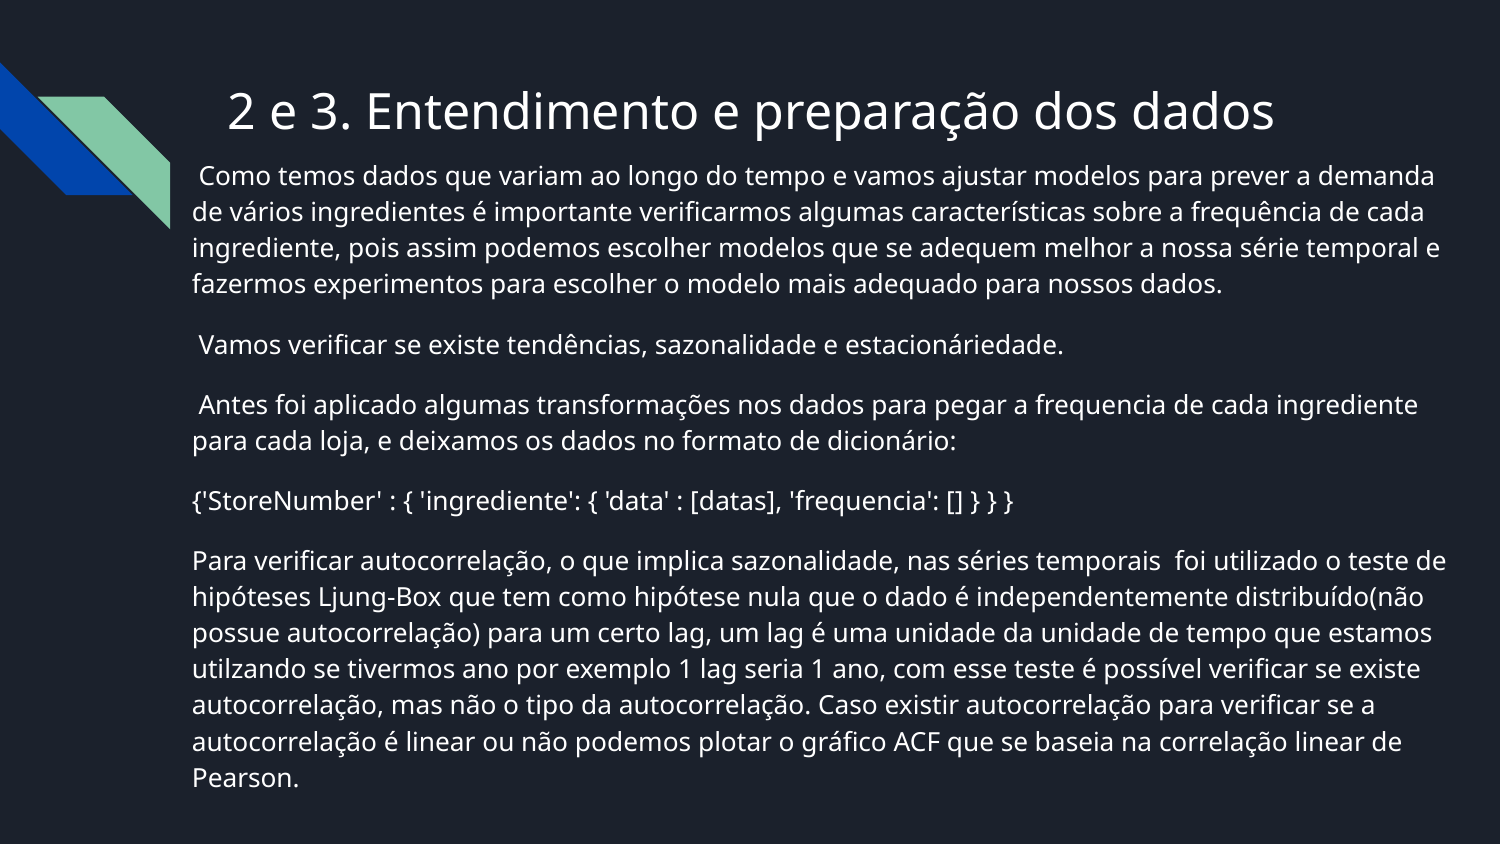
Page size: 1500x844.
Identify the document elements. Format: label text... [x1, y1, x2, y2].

title 2 e 3. Entendimento e preparação dos dados [212, 64, 1368, 140]
list Como temos dados que variam ao longo do tempo e vamos ajustar modelos para prever a demanda de vários ingredientes é importante verificarmos algumas características sobre a frequência de cada ingrediente, pois assim podemos escolher modelos que se adequem melhor a nossa série temporal e fazermos experimentos para escolher o modelo mais adequado para nossos dados. Vamos verificar se existe tendências, sazonalidade e estacionáriedade. Antes foi aplicado algumas transformações nos dados para pegar a frequencia de cada ingrediente para cada loja, e deixamos os dados no formato de dicionário: {'StoreNumber' : { 'ingrediente': { 'data' : [datas], 'frequencia': [] } } } Para verificar autocorrelação, o que implica sazonalidade, nas séries temporais foi utilizado o teste de hipóteses Ljung-Box que tem como hipótese nula que o dado é independentemente distribuído(não possue autocorrelação) para um certo lag, um lag é uma unidade da unidade de tempo que estamos utilzando se tivermos ano por exemplo 1 lag seria 1 ano, com esse teste é possível verificar se existe autocorrelação, mas não o tipo da autocorrelação. Caso existir autocorrelação para verificar se a autocorrelação é linear ou não podemos plotar o gráfico ACF que se baseia na correlação linear de Pearson. [176, 140, 1471, 818]
